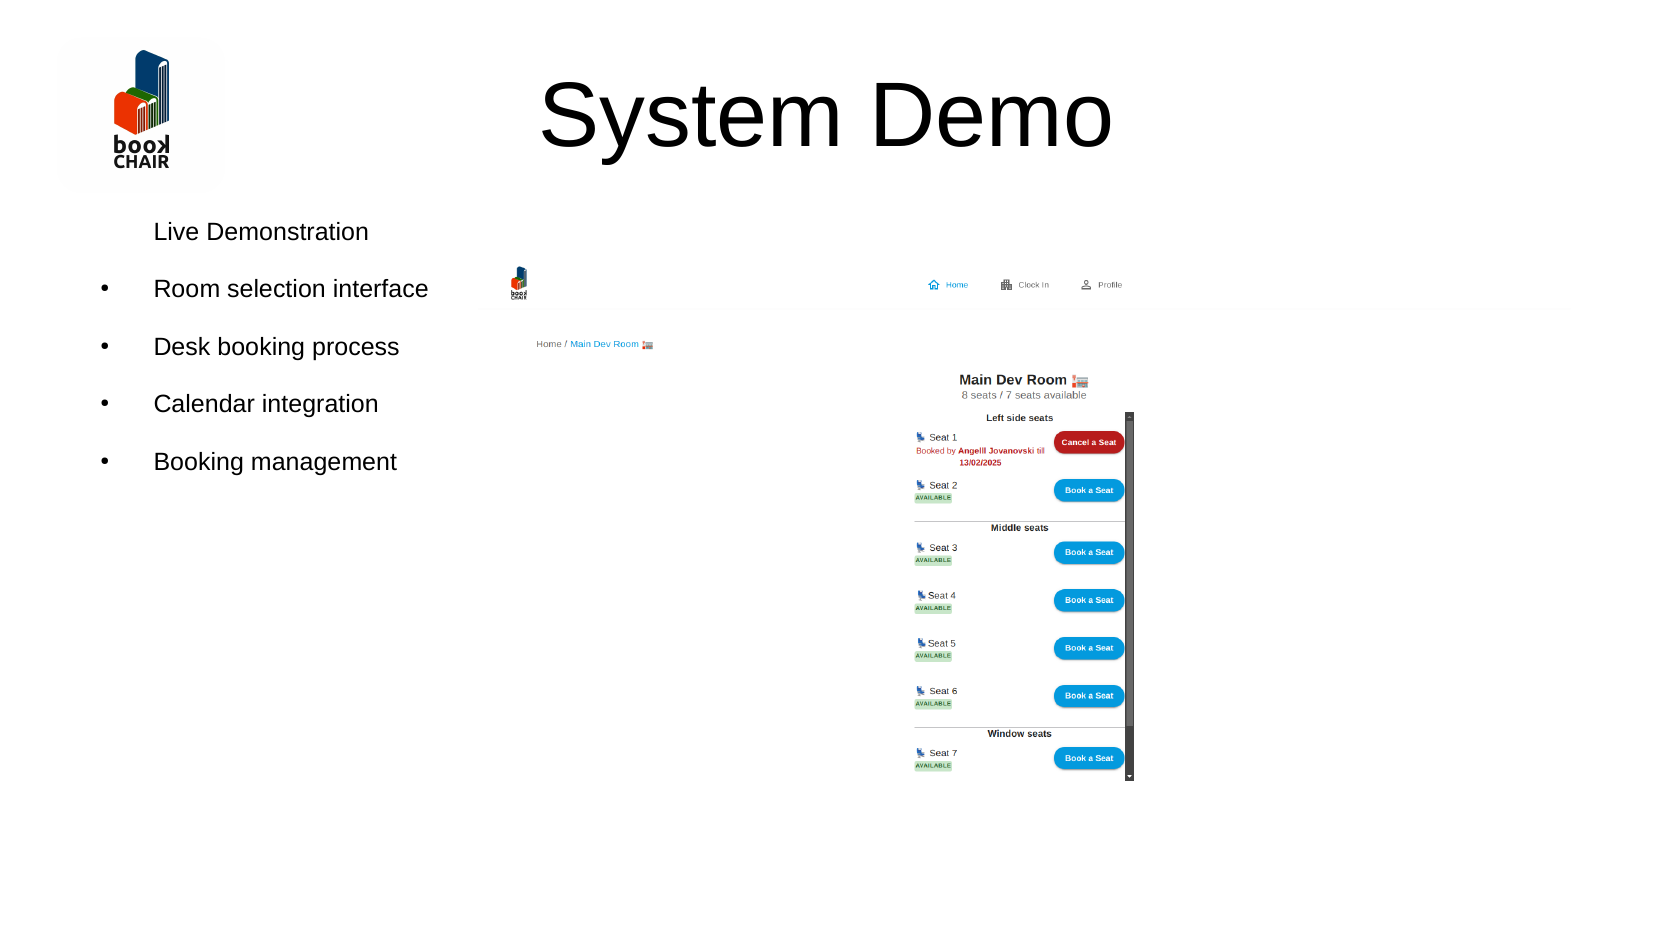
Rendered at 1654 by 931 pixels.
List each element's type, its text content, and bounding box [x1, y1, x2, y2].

picture [56, 37, 226, 194]
list Live Demonstration Room selection interface Desk booking process Calendar integration Booking management [82, 217, 1571, 758]
title System Demo [226, 37, 1571, 193]
picture [478, 262, 1571, 826]
